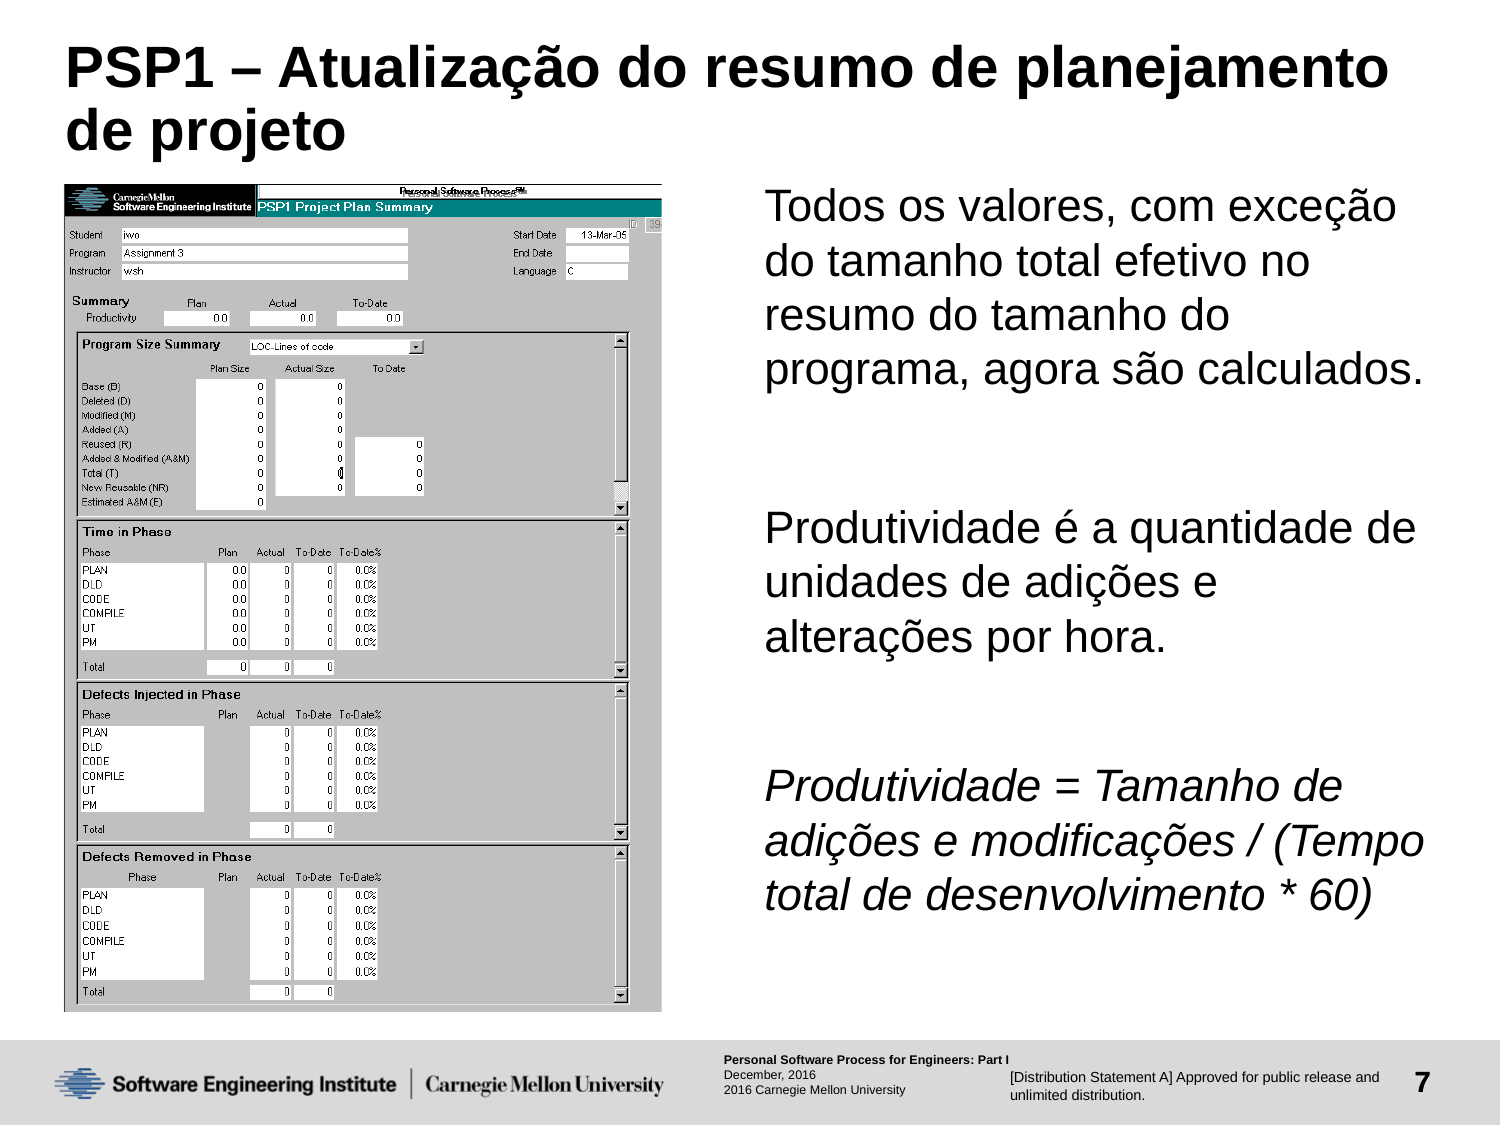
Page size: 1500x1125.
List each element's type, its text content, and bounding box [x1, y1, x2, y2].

list Todos os valores, com exceção do tamanho total efetivo no resumo do tamanho do programa, agora são calculados. Produtividade é a quantidade de unidades de adições e alterações por hora. Produtividade = Tamanho de adições e modificações / (Tempo total de desenvolvimento * 60) [764, 176, 1432, 1030]
picture [46, 1061, 673, 1104]
picture [63, 184, 662, 1012]
title PSP1 – Atualização do resumo de planejamento de projeto [65, 37, 1456, 148]
